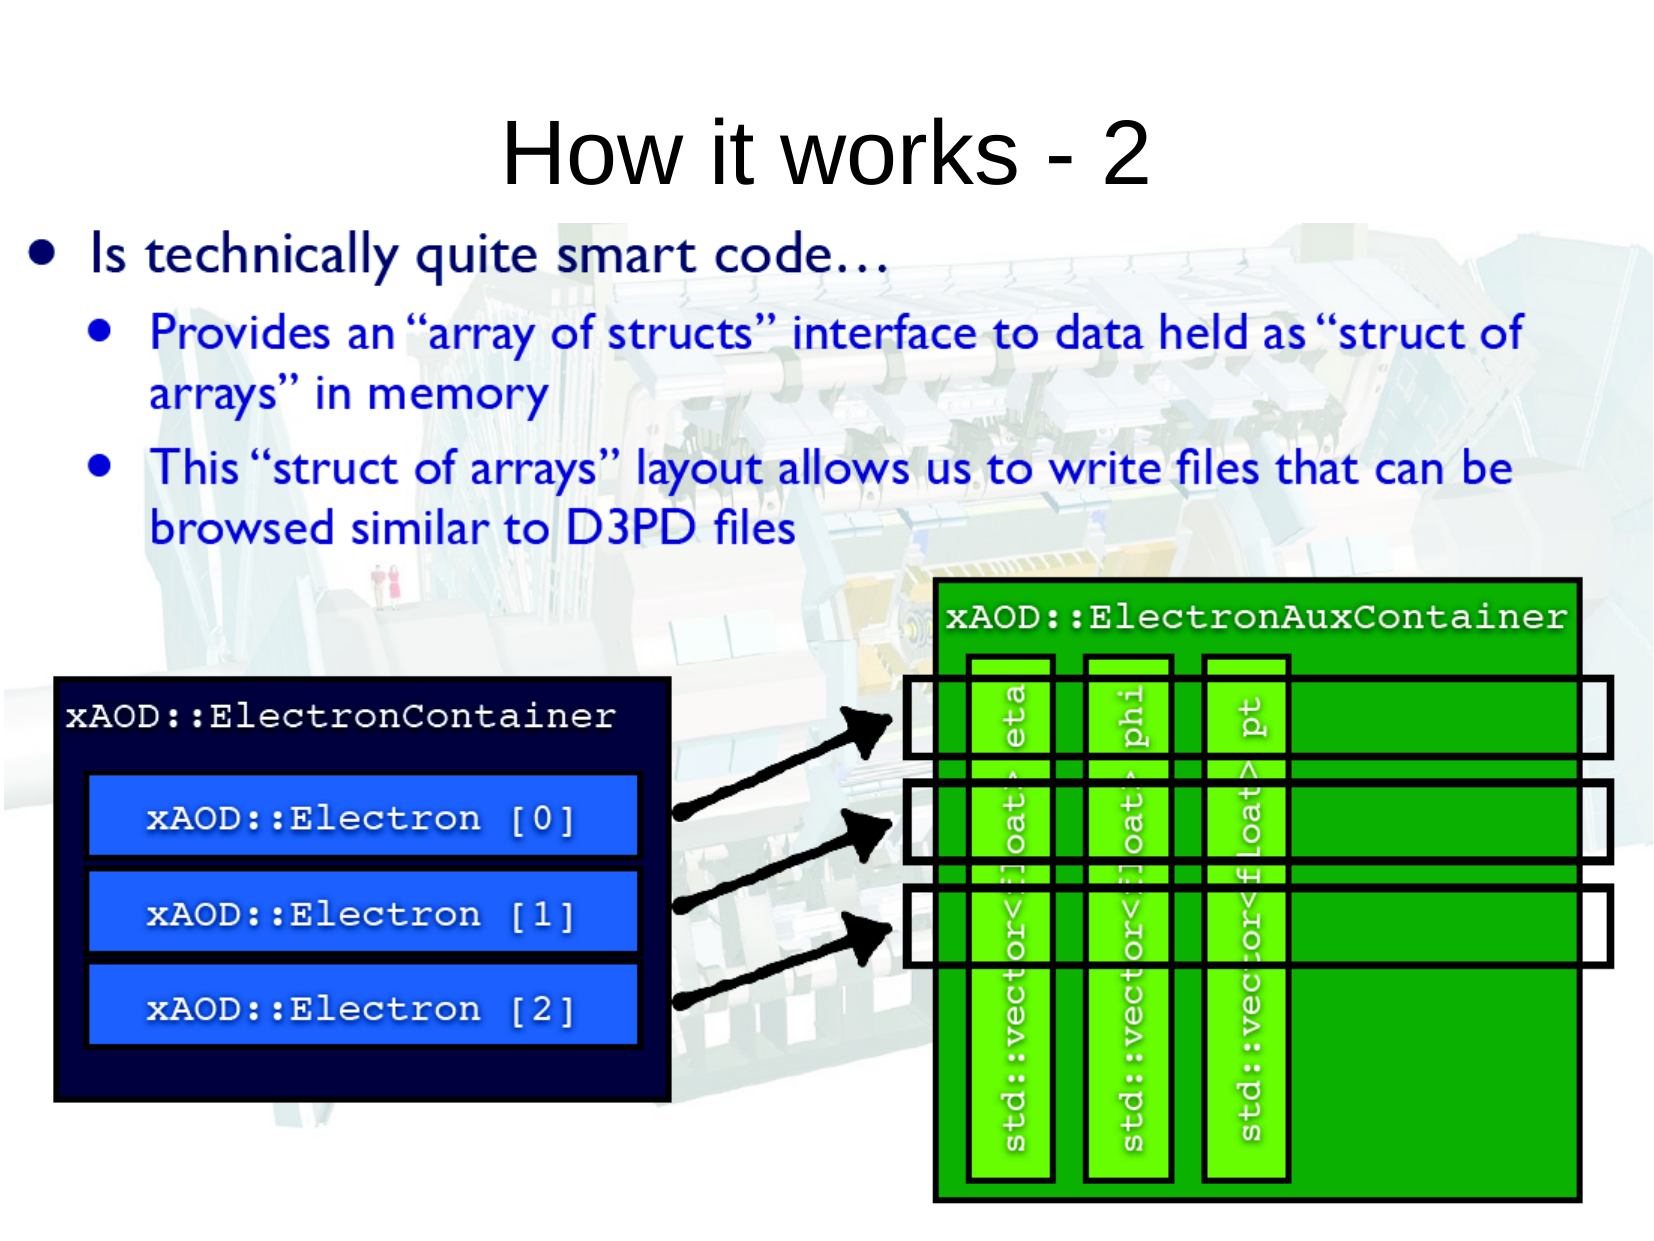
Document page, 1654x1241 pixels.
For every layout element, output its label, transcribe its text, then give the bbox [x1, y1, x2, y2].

picture [4, 223, 1654, 1241]
title How it works - 2 [82, 49, 1571, 223]
